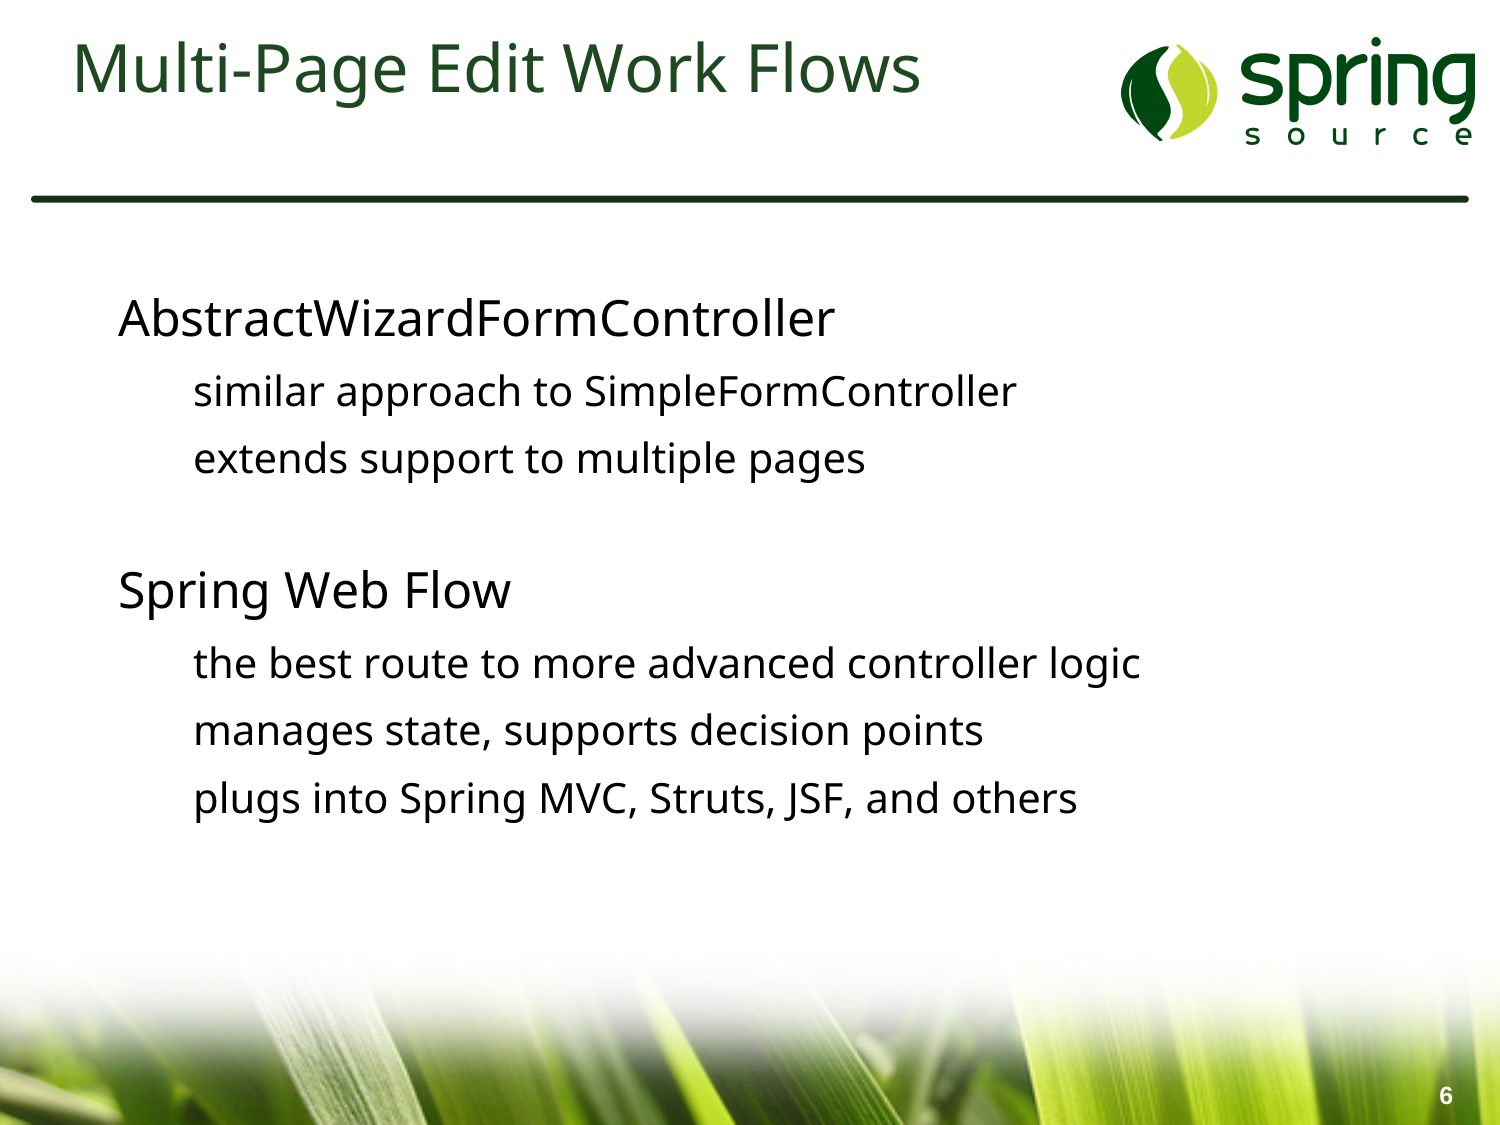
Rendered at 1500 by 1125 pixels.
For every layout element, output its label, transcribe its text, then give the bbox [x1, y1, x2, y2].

list AbstractWizardFormController similar approach to SimpleFormController extends support to multiple pages Spring Web Flow the best route to more advanced controller logic manages state, supports decision points plugs into Spring MVC, Struts, JSF, and others [103, 275, 1394, 938]
title Multi-Page Edit Work Flows [56, 13, 1089, 176]
picture [0, 944, 1500, 1125]
picture [1121, 37, 1475, 145]
